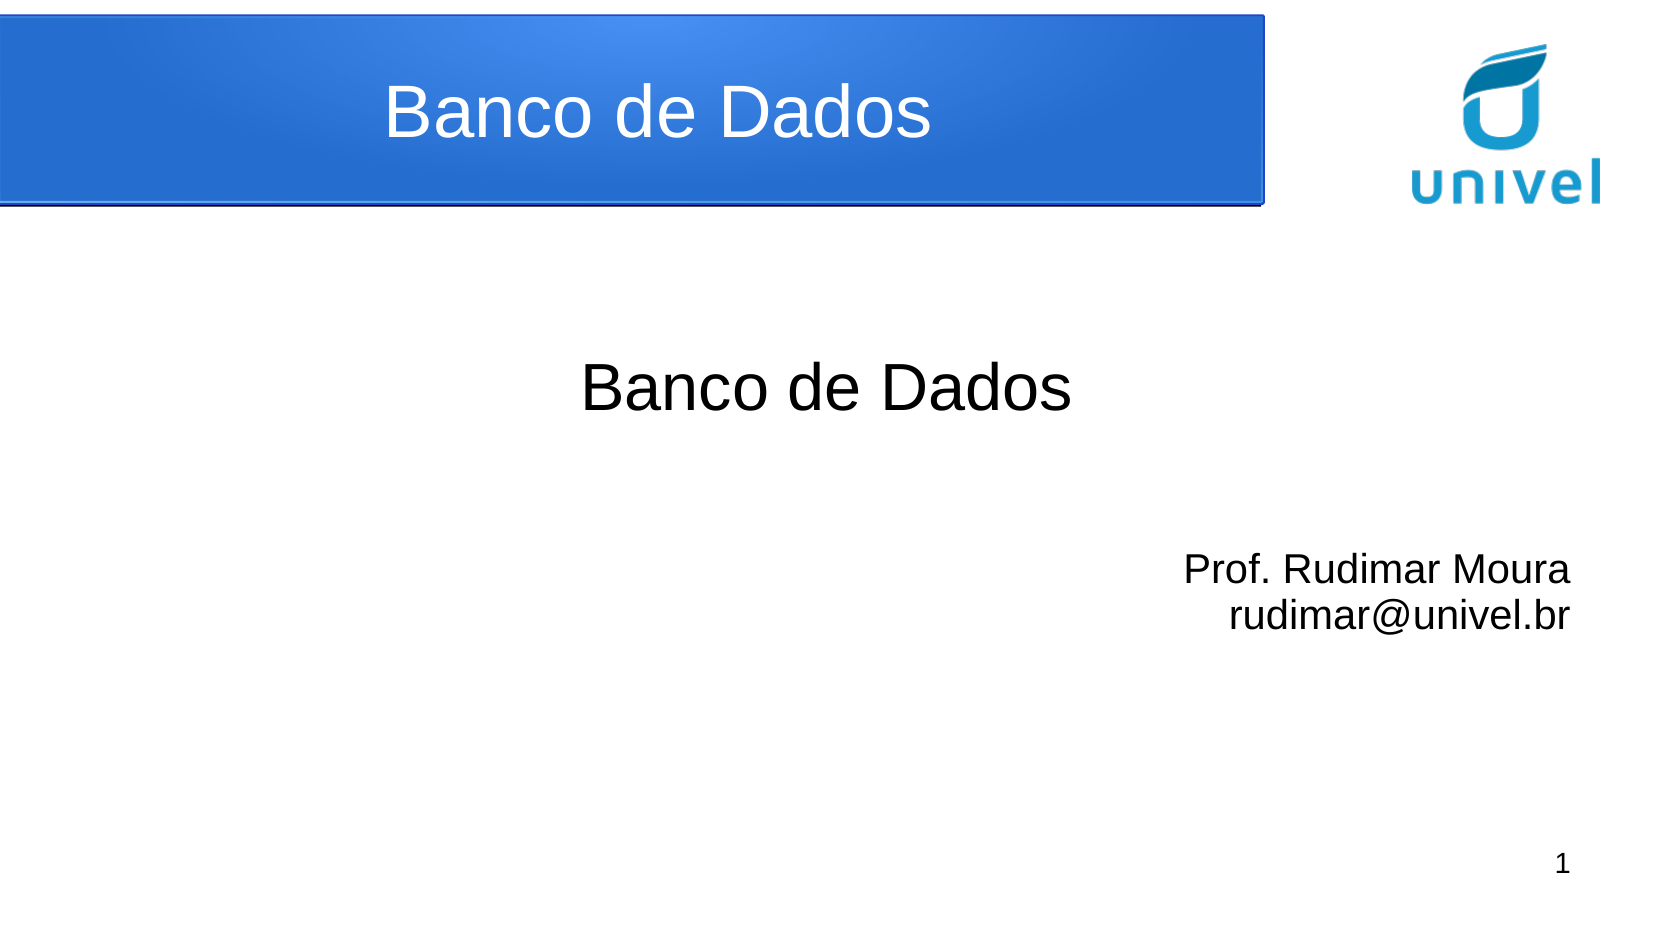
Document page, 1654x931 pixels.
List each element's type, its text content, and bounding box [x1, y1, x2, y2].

picture [1405, 23, 1607, 225]
title Banco de Dados [82, 35, 1235, 189]
subtitle Banco de Dados Prof. Rudimar Moura rudimar@univel.br [82, 224, 1571, 764]
